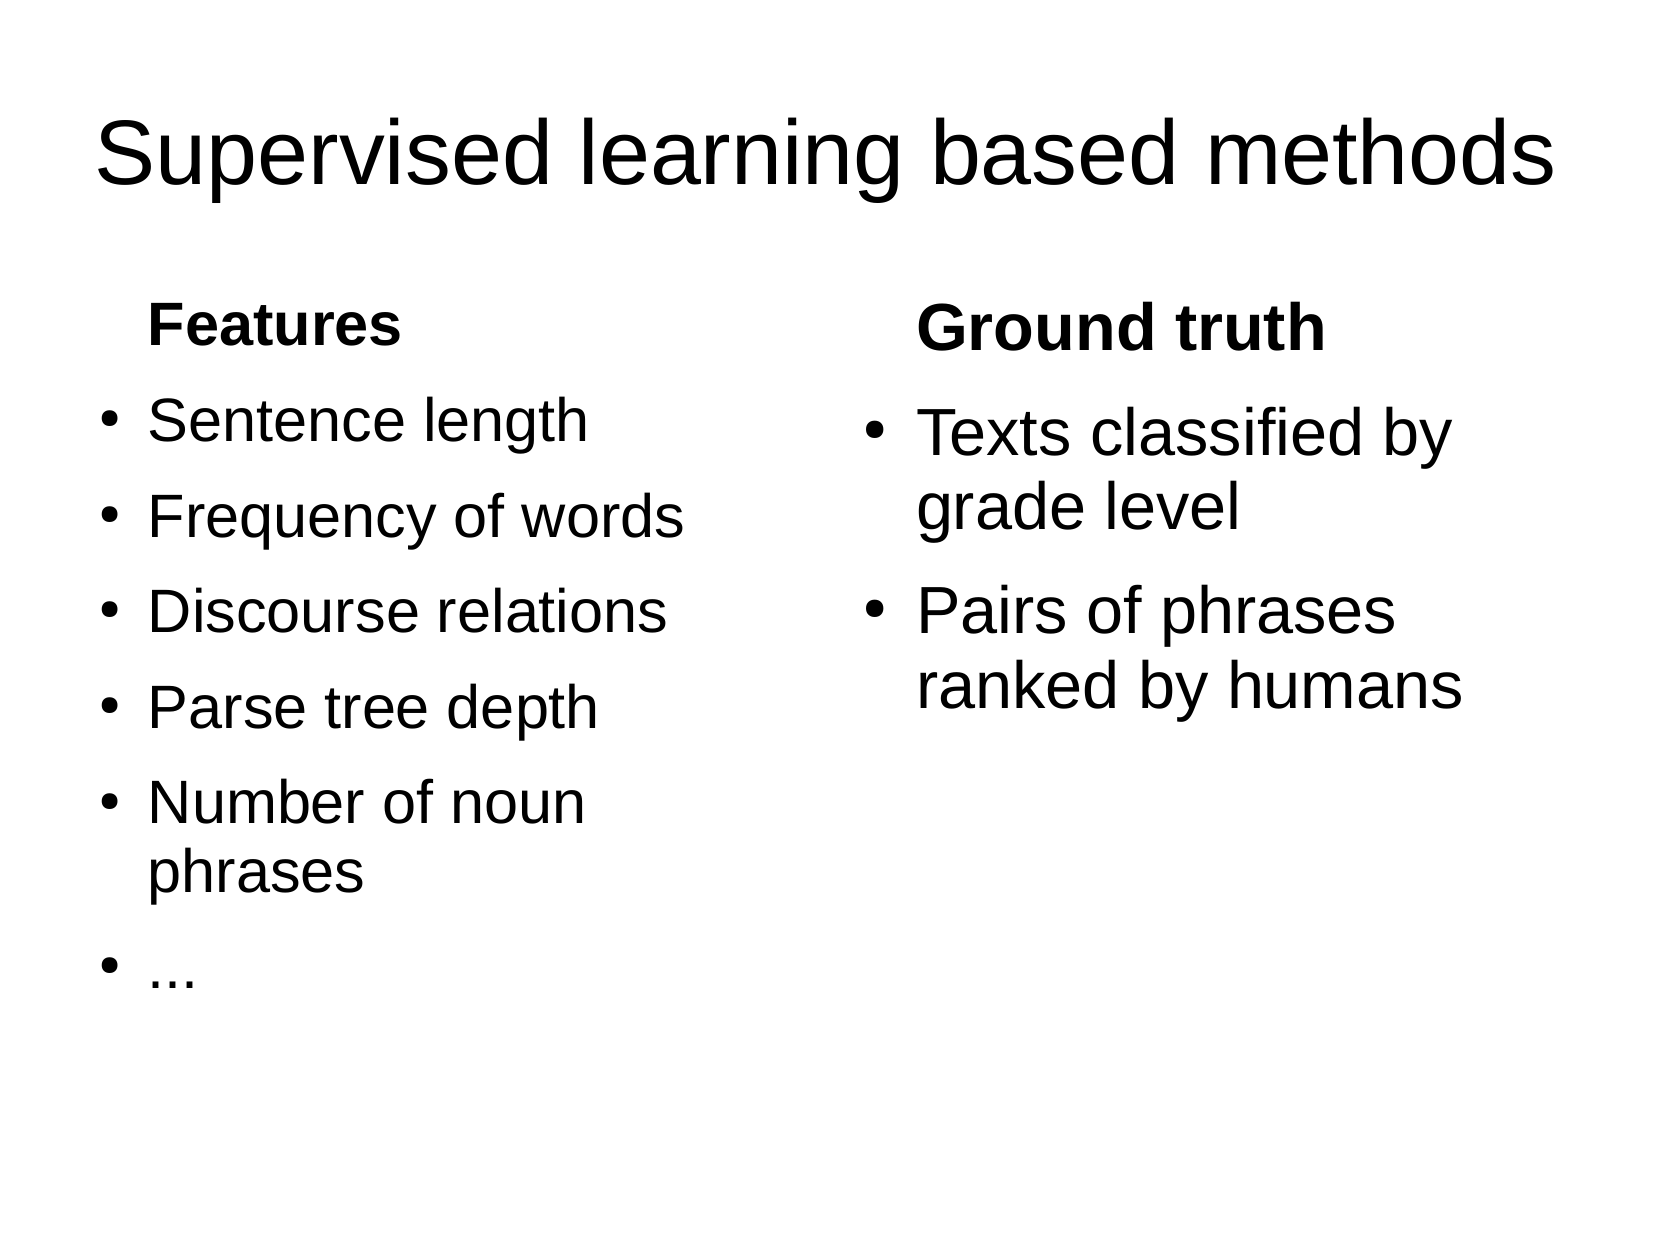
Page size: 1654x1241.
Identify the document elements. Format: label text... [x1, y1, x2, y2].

title Supervised learning based methods [82, 49, 1571, 257]
list Features Sentence length Frequency of words Discourse relations Parse tree depth Number of noun phrases ... [82, 290, 809, 1010]
list Ground truth Texts classified by grade level Pairs of phrases ranked by humans [845, 290, 1572, 1010]
